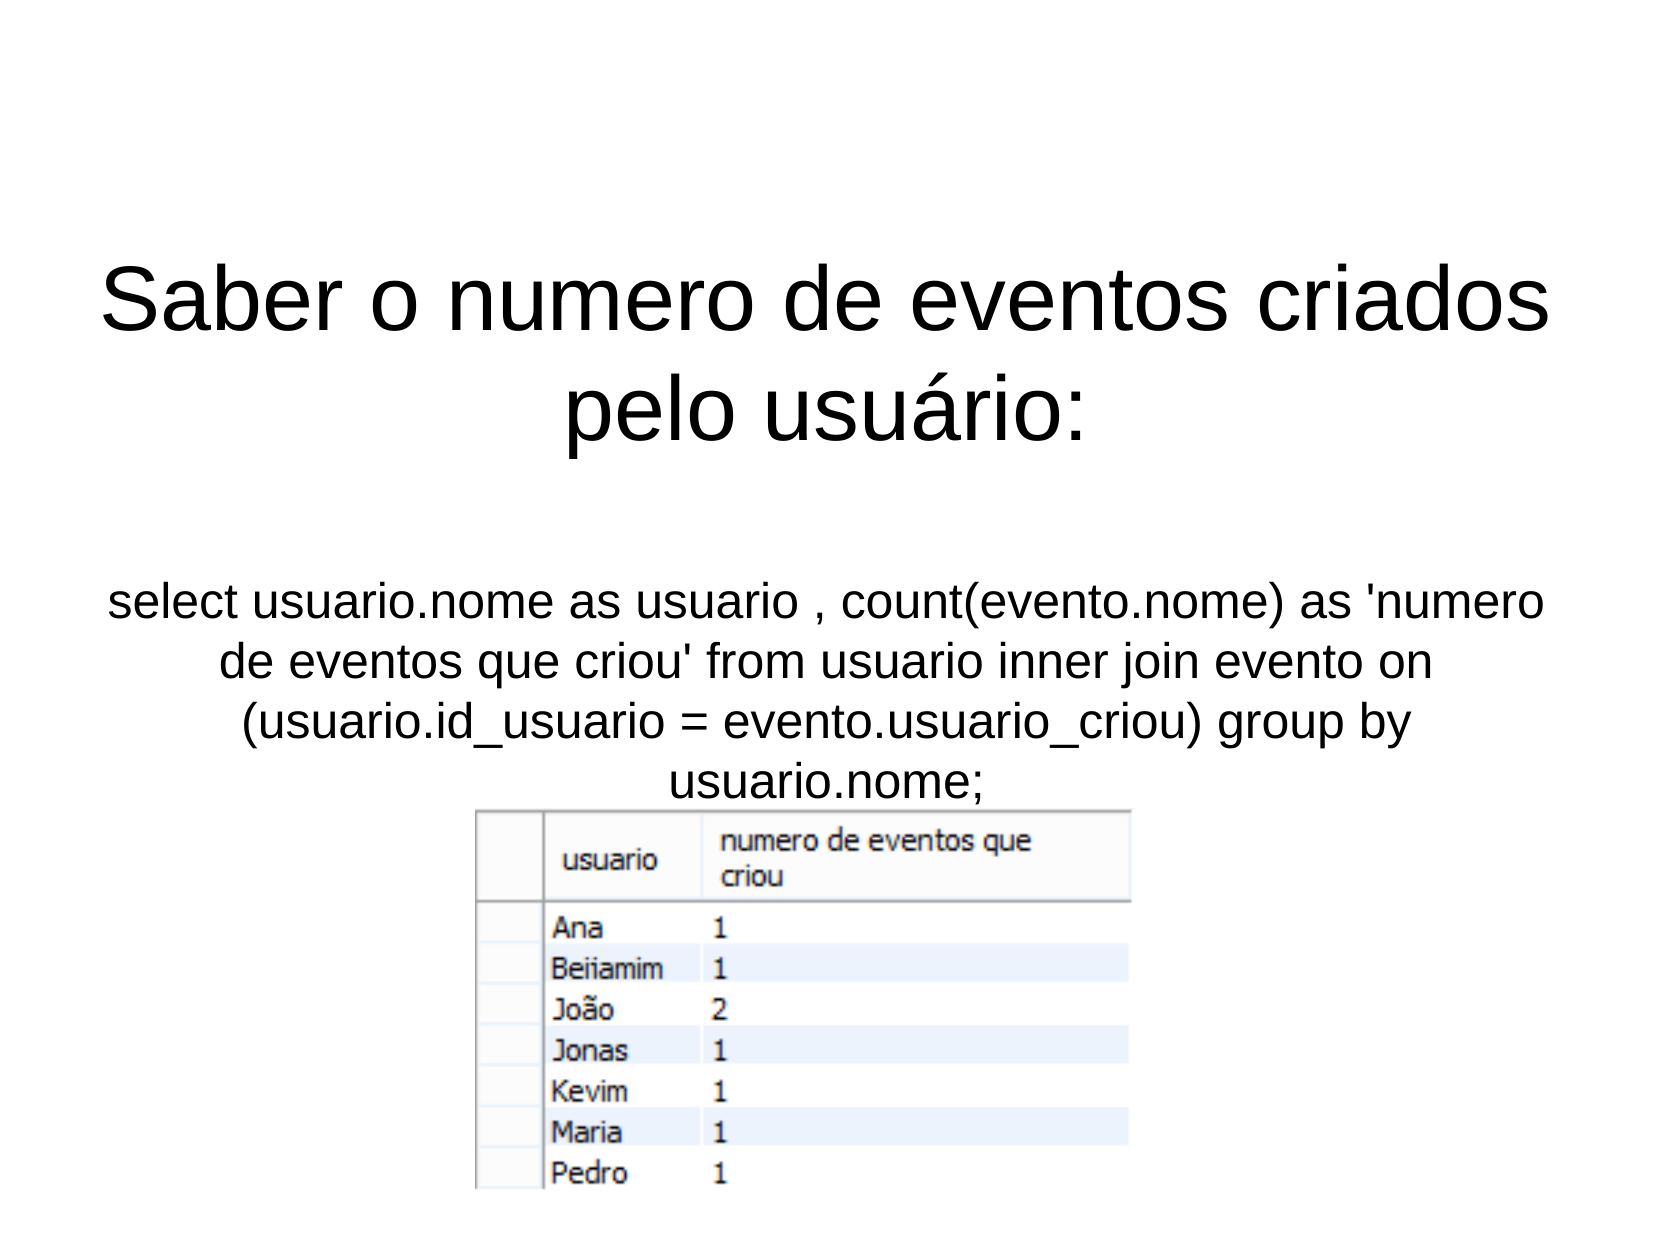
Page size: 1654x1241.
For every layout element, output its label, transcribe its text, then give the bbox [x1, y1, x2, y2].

picture [475, 808, 1135, 1198]
title Saber o numero de eventos criados pelo usuário: select usuario.nome as usuario , count(evento.nome) as 'numero de eventos que criou' from usuario inner join evento on (usuario.id_usuario = evento.usuario_criou) group by usuario.nome; [82, 47, 1571, 1241]
